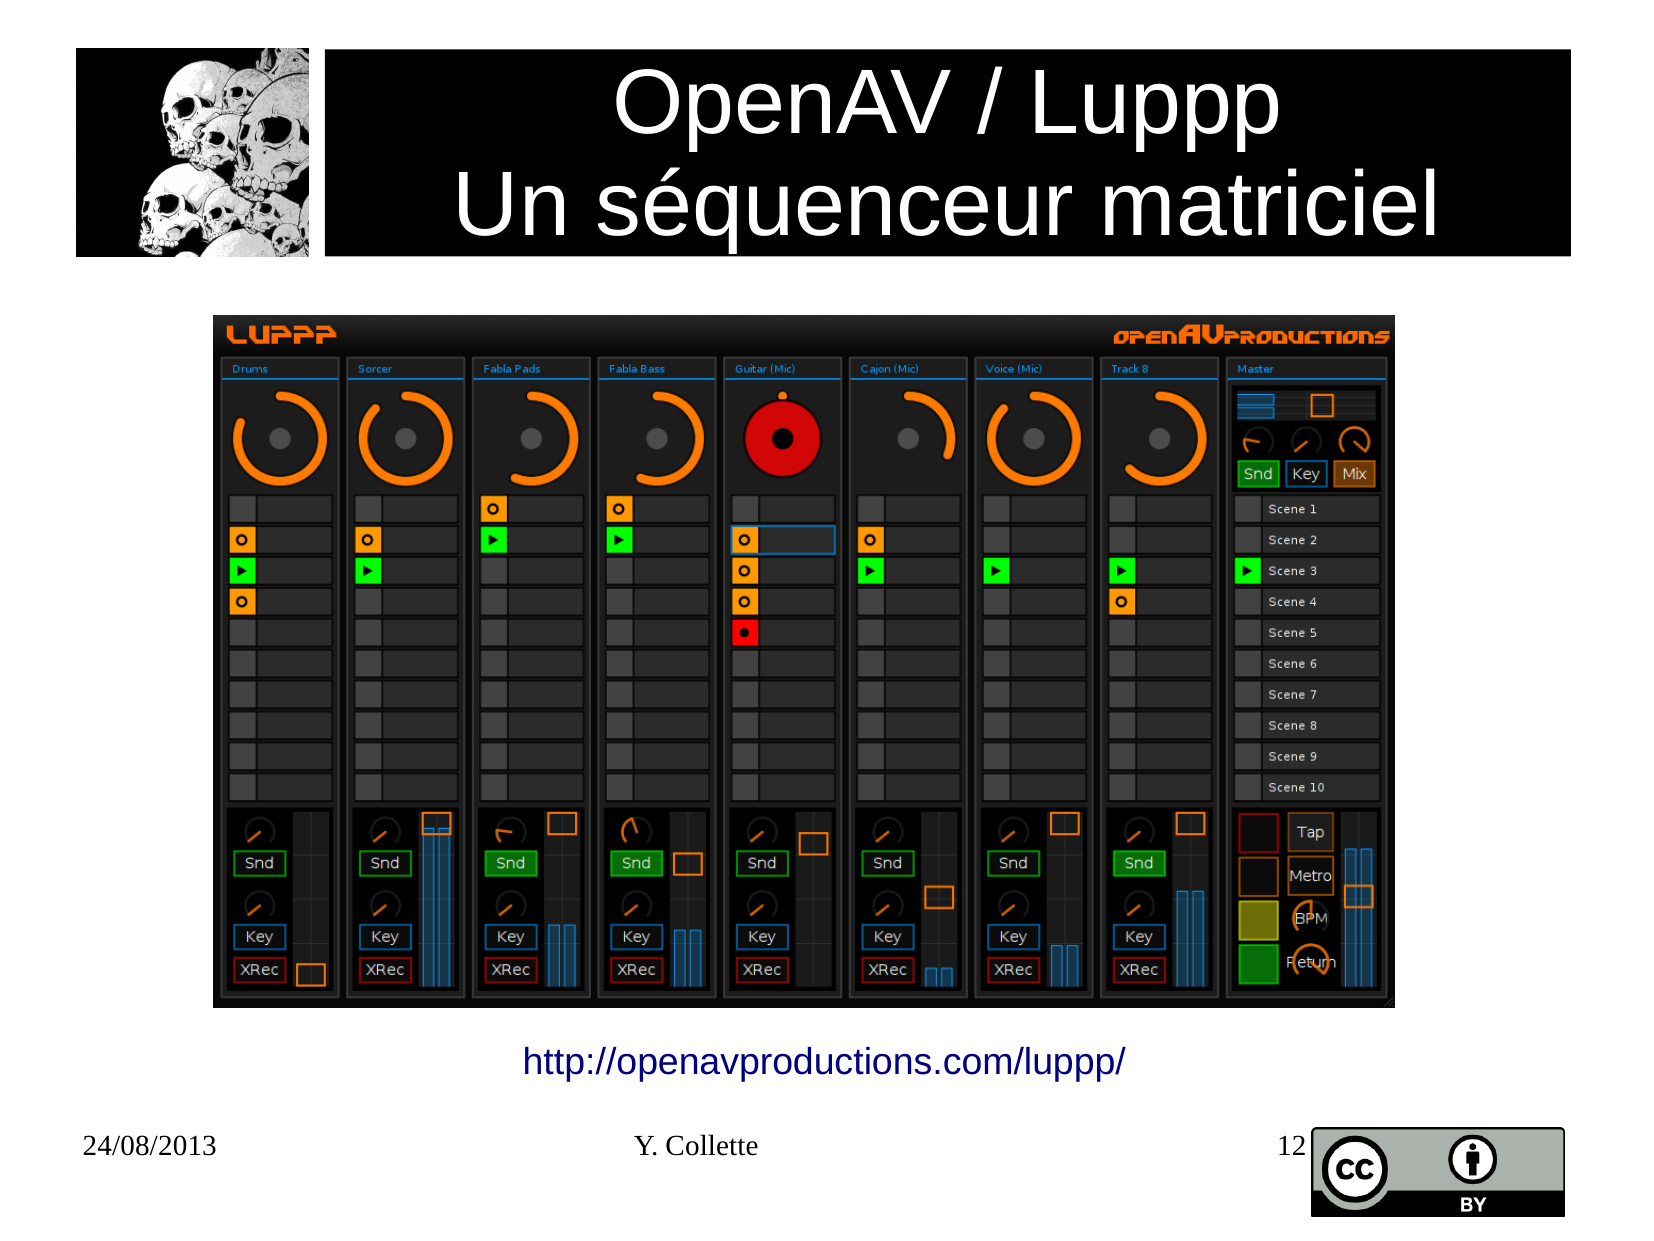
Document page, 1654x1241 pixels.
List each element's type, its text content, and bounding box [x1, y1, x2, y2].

picture [1311, 1127, 1565, 1217]
picture [76, 48, 309, 257]
picture [213, 315, 1395, 1008]
title OpenAV / Luppp Un séquenceur matriciel [324, 49, 1571, 257]
text_box http://openavproductions.com/luppp/ [507, 1033, 1170, 1091]
